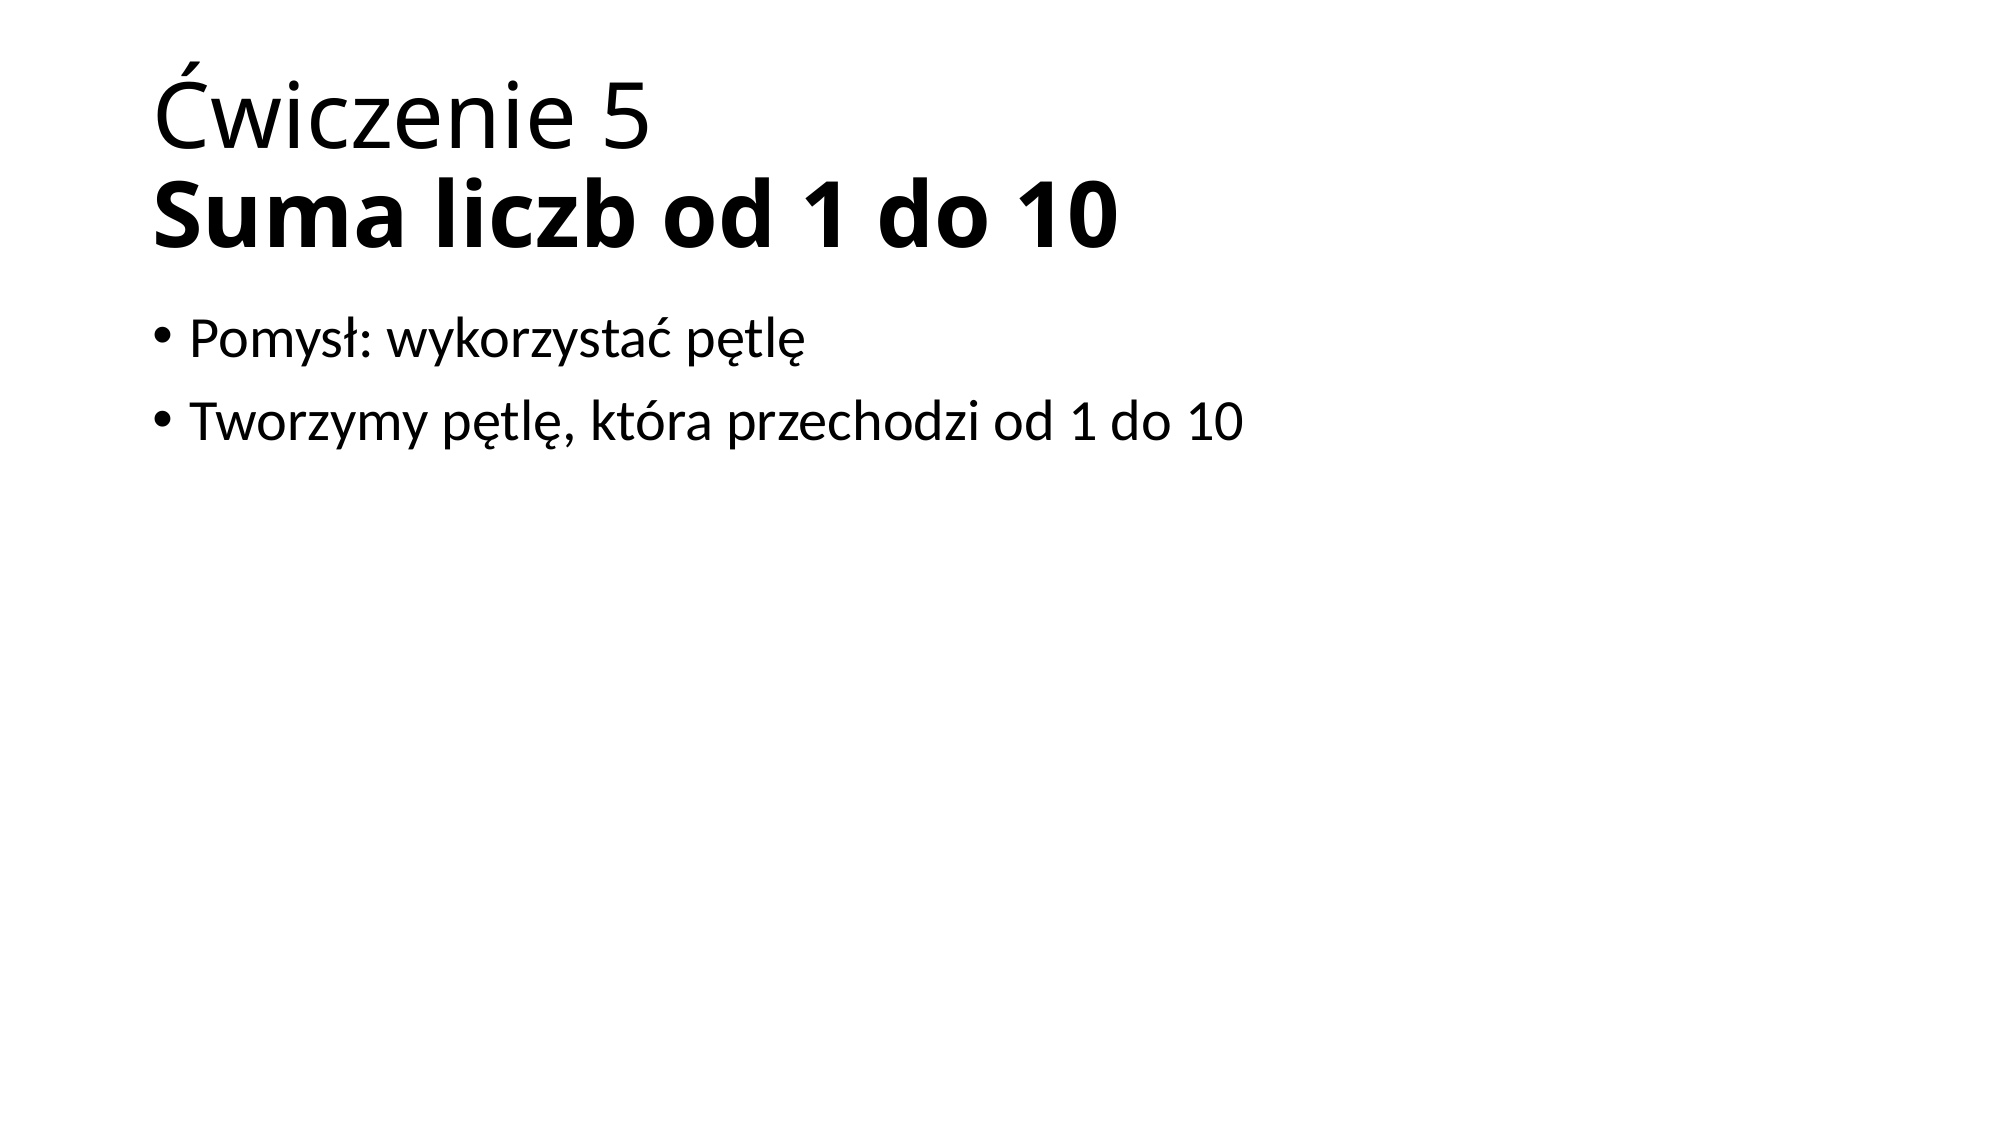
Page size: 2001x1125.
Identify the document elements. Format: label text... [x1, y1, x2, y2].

list Pomysł: wykorzystać pętlę Tworzymy pętlę, która przechodzi od 1 do 10 [137, 299, 1863, 1014]
title Ćwiczenie 5 Suma liczb od 1 do 10 [137, 59, 1863, 278]
